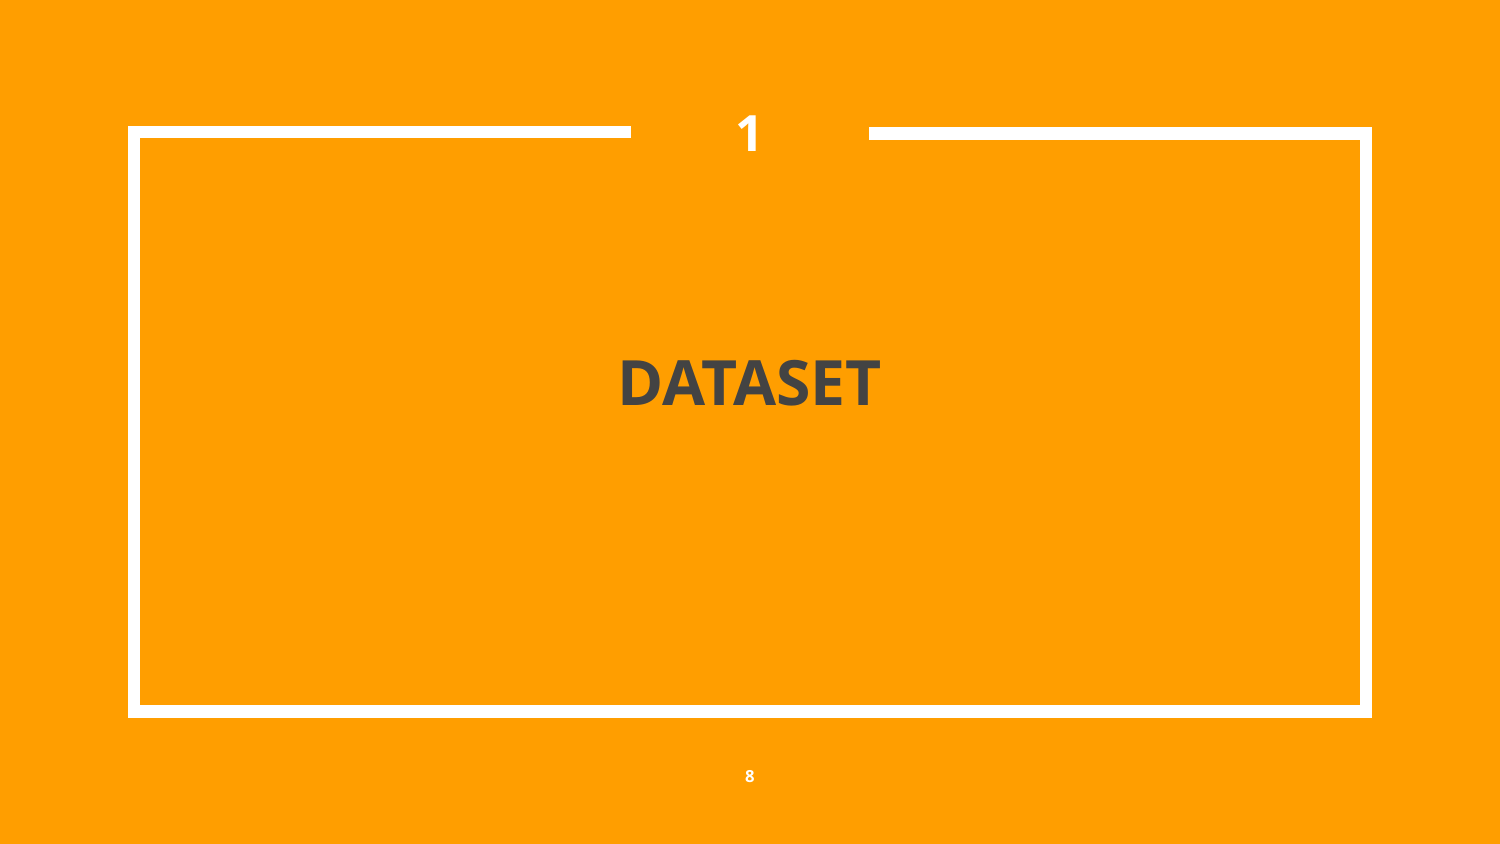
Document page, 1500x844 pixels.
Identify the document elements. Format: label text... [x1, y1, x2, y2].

slide_number <number> [0, 711, 1500, 844]
title DATASET [317, 324, 1183, 433]
text_box 1 [633, 86, 867, 178]
